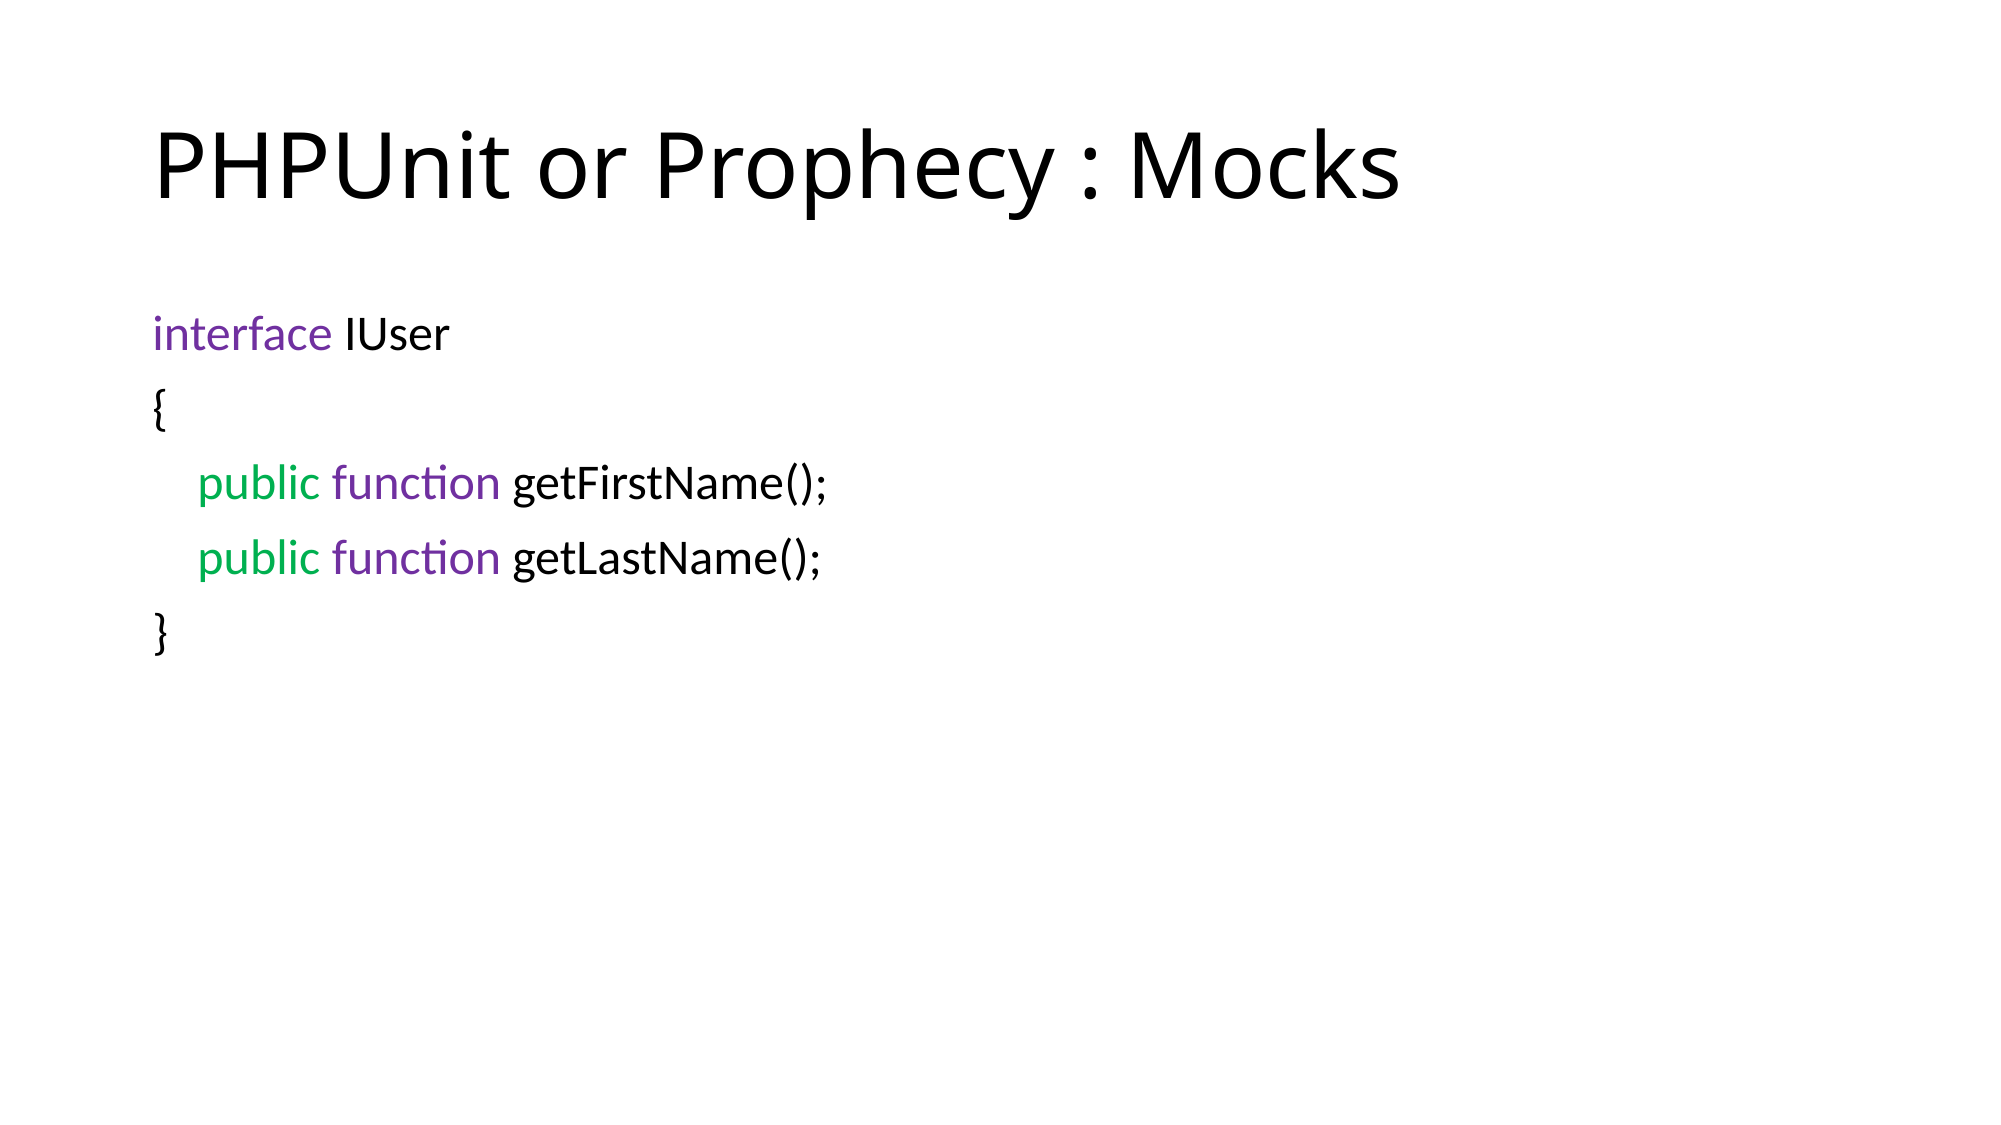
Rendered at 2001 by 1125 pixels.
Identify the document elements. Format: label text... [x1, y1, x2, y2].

list interface IUser { public function getFirstName(); public function getLastName(); } [137, 299, 1863, 1014]
title PHPUnit or Prophecy : Mocks [137, 59, 1863, 278]
